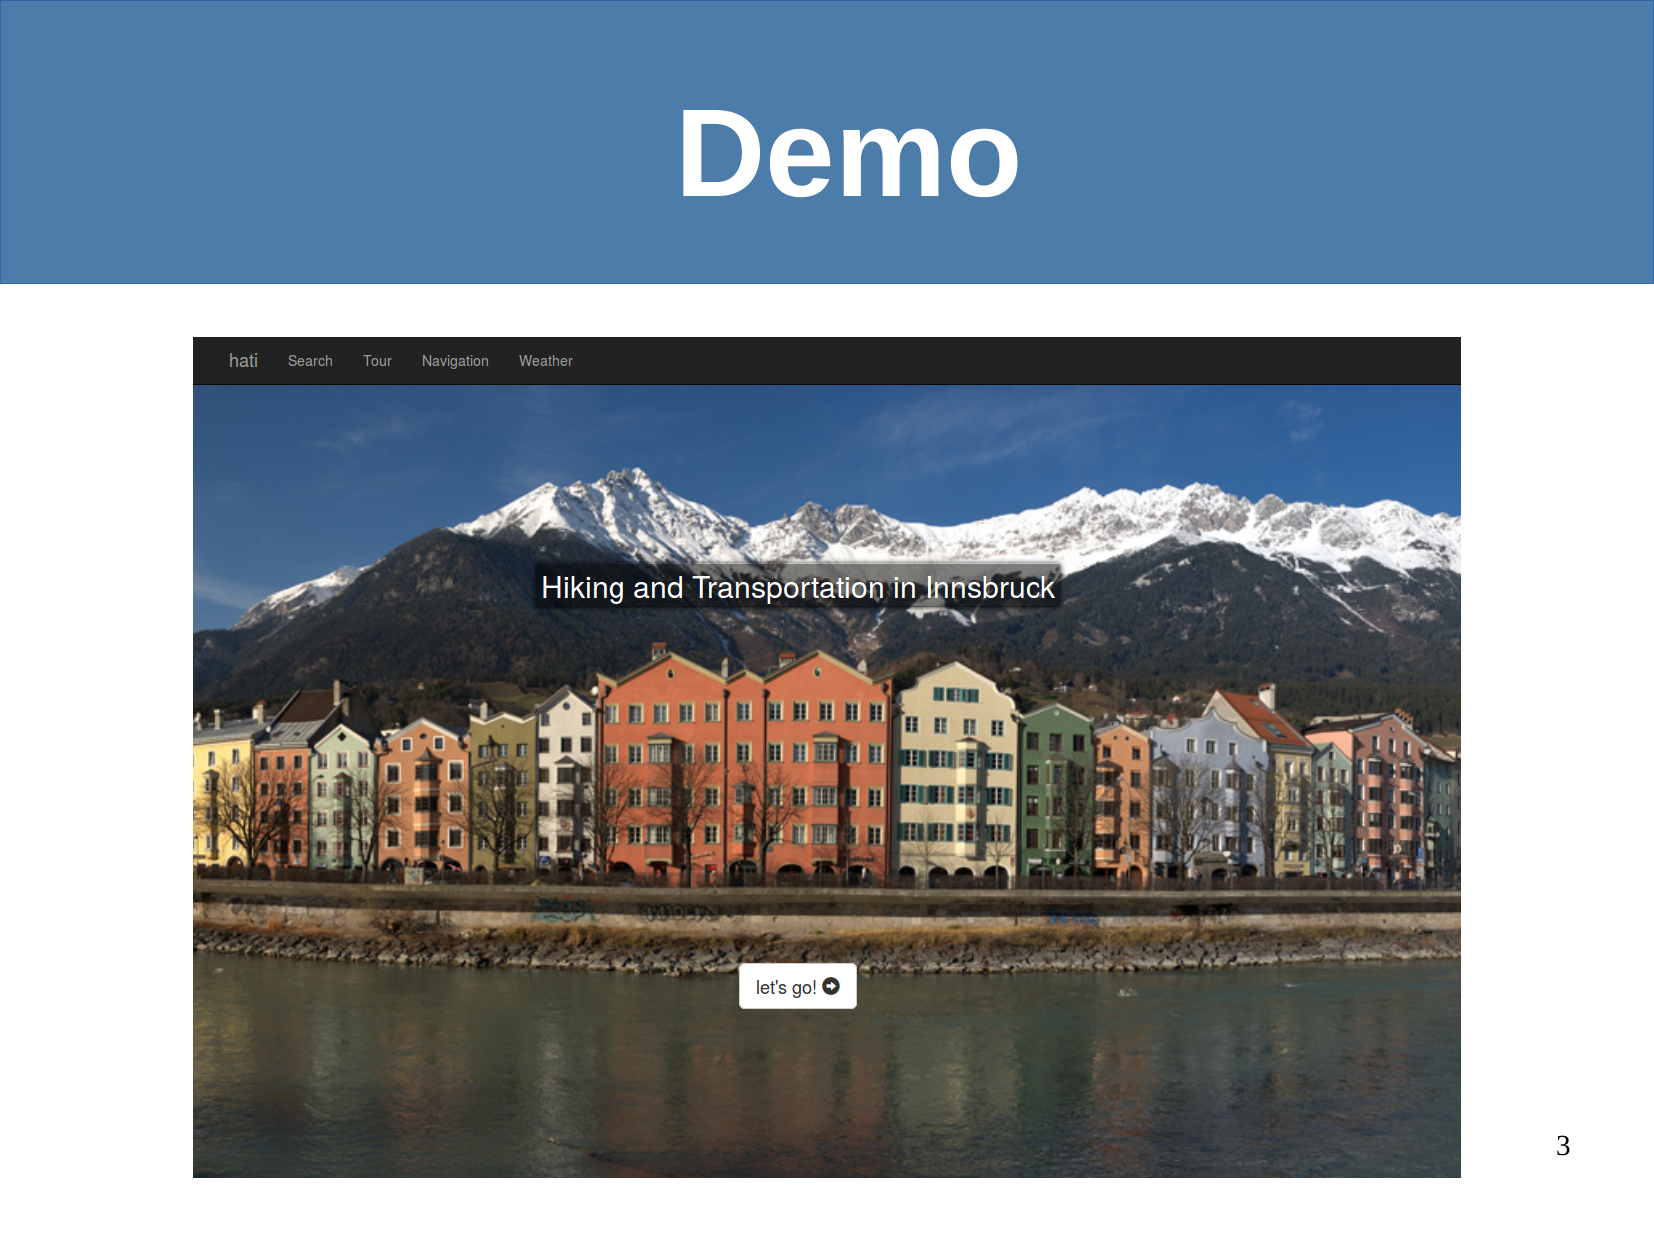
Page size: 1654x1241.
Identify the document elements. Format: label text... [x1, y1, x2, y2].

picture [193, 337, 1461, 1178]
title Demo [82, 49, 1571, 257]
text_box [0, 0, 1654, 284]
